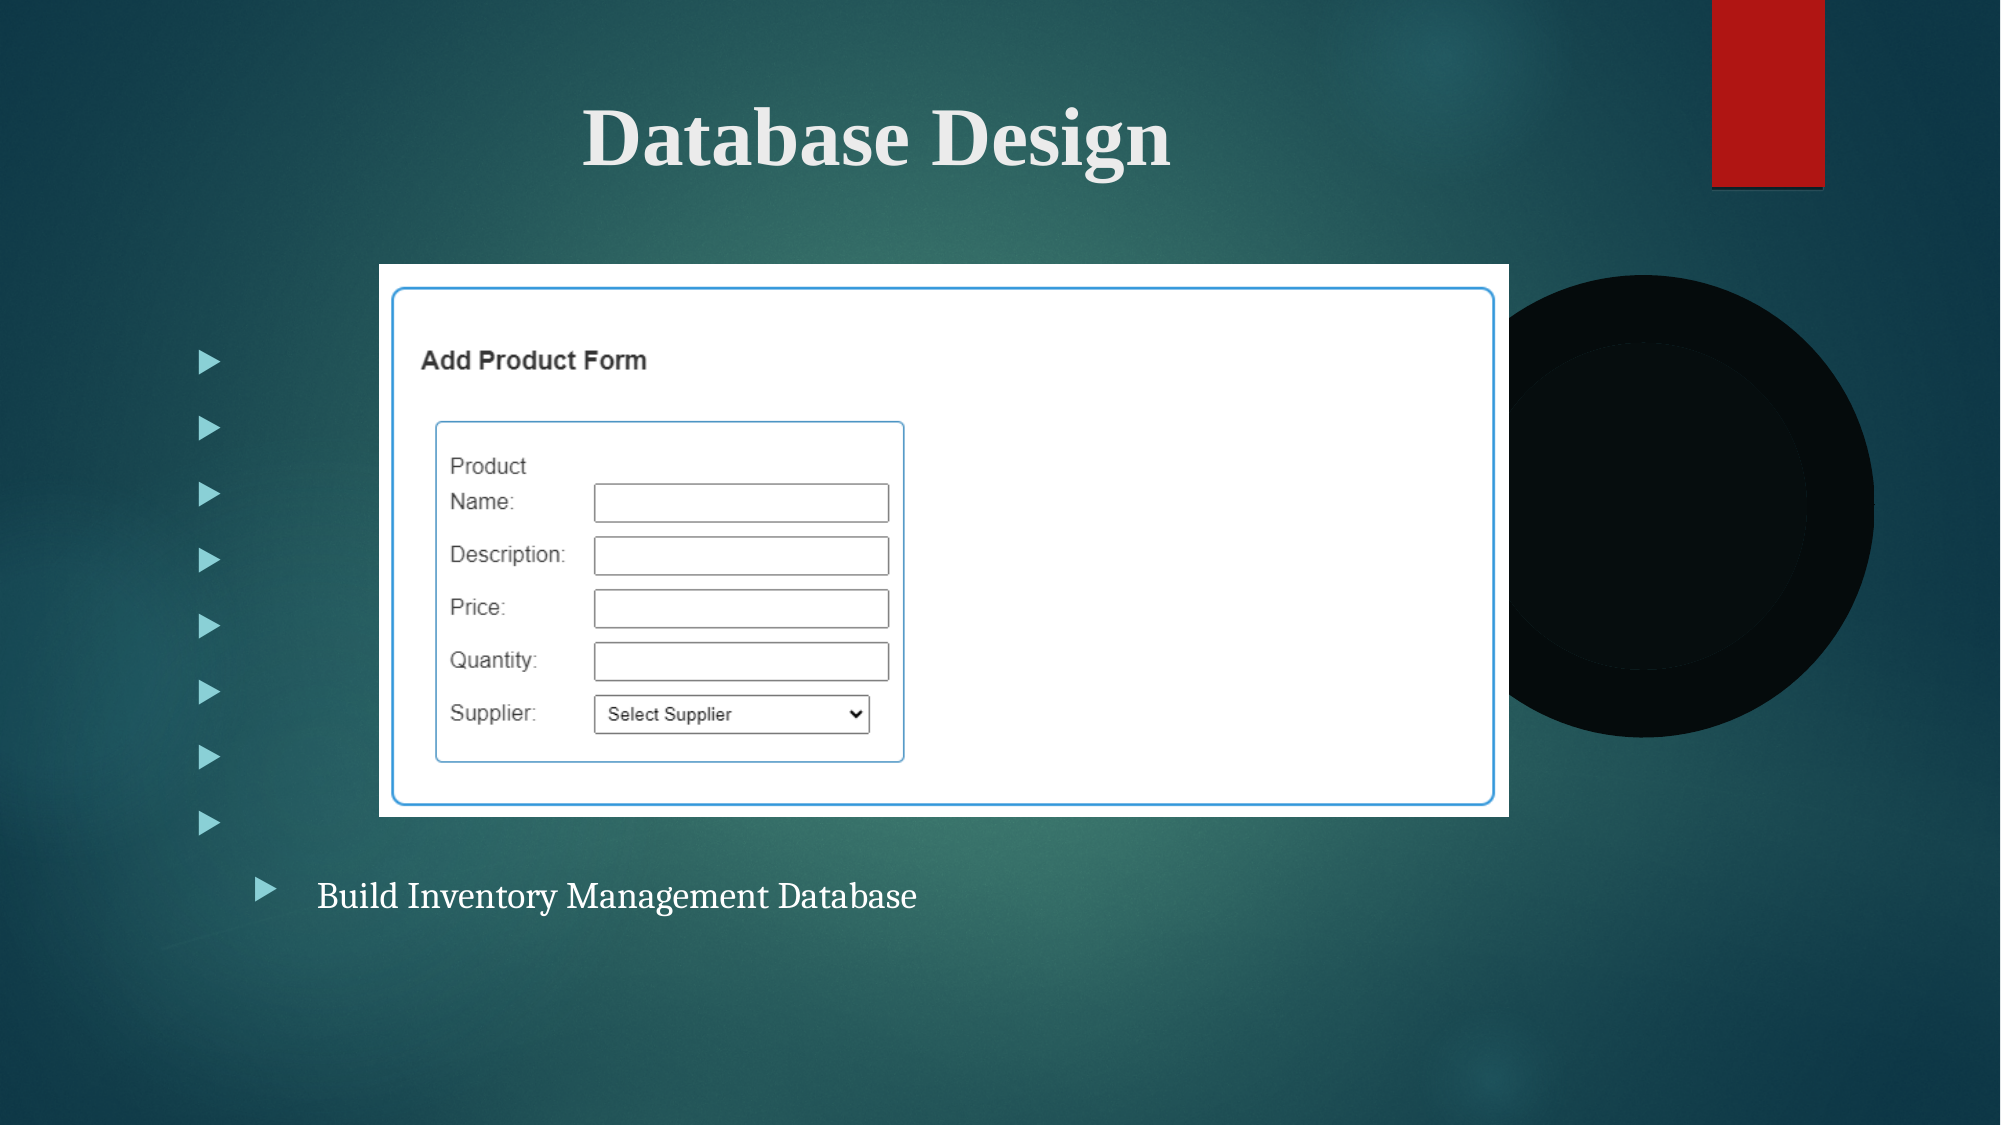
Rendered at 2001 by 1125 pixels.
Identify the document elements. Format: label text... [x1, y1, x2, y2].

list Build Inventory Management Database [181, 336, 1649, 1026]
title Database Design [106, 74, 1649, 305]
picture [379, 264, 1509, 817]
